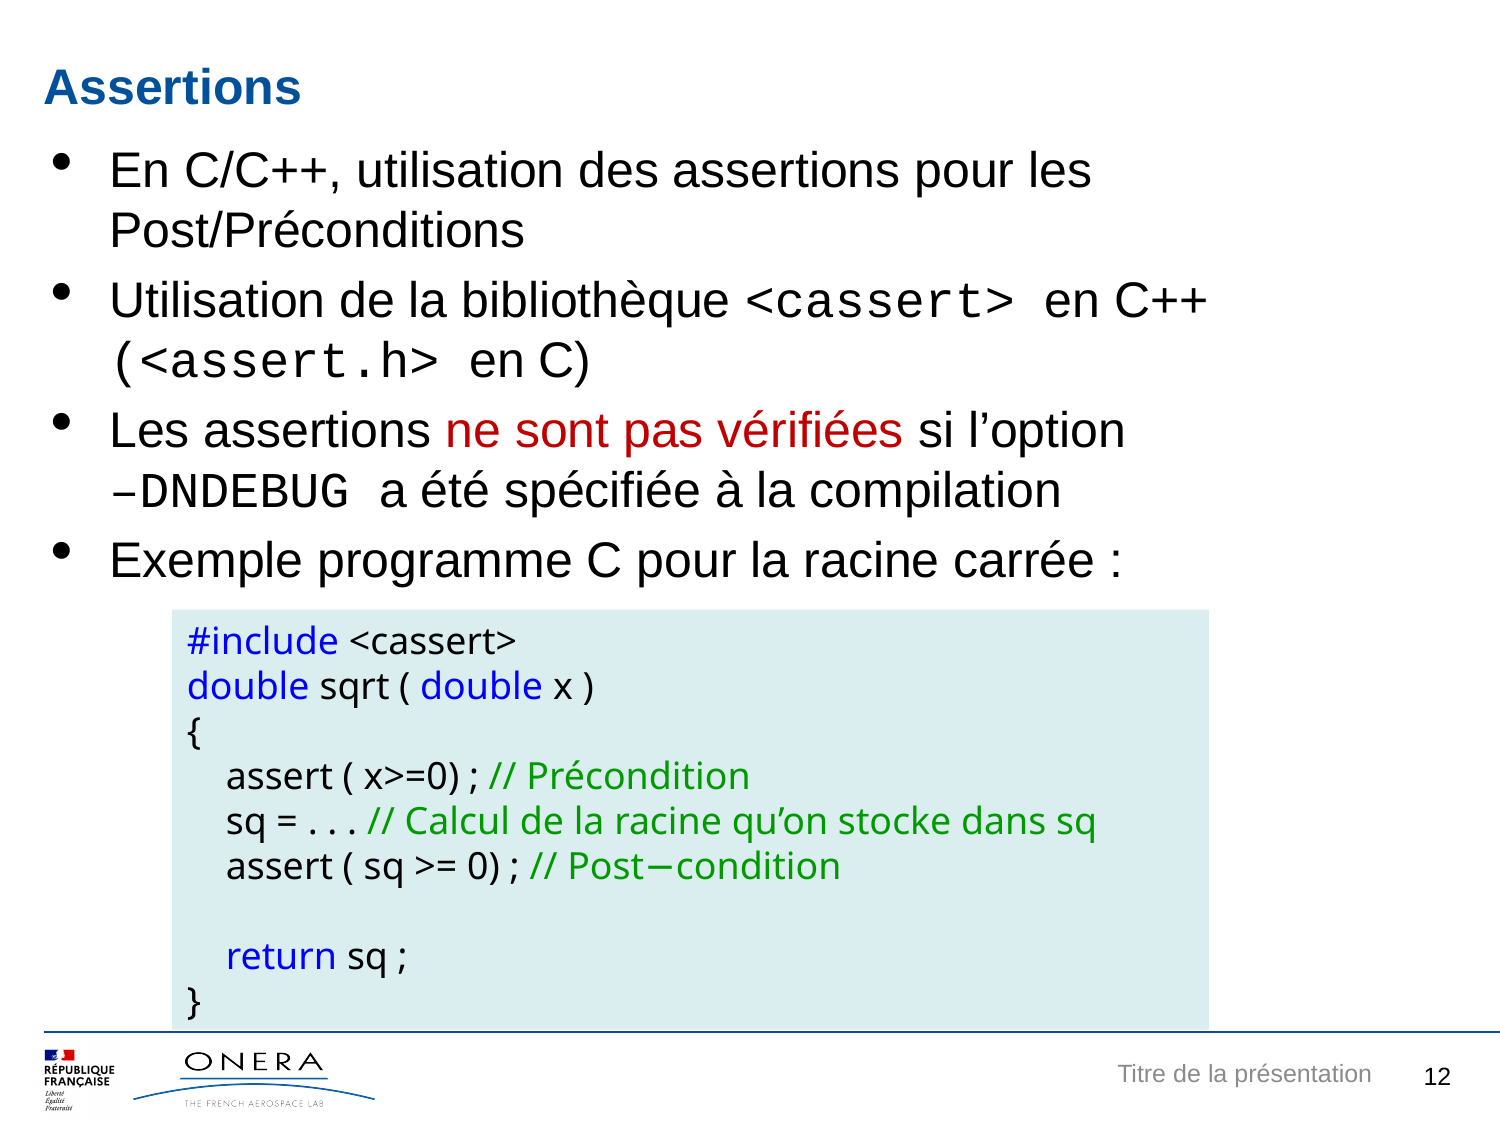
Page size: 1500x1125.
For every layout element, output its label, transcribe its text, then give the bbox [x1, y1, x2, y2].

picture [34, 1039, 125, 1121]
text_box Assertions [43, 0, 1486, 169]
text_box #include <cassert> double sqrt ( double x ) { assert ( x>=0) ; // Précondition sq = . . . // Calcul de la racine qu’on stocke dans sq assert ( sq >= 0) ; // Post−condition return sq ; } [172, 609, 1209, 1030]
text_box Titre de la présentation [466, 1042, 1388, 1103]
text_box En C/C++, utilisation des assertions pour les Post/Préconditions Utilisation de la bibliothèque <cassert> en C++ (<assert.h> en C) Les assertions ne sont pas vérifiées si l’option –DNDEBUG a été spécifiée à la compilation Exemple programme C pour la racine carrée : [53, 137, 1328, 598]
text_box <numéro> [1374, 1025, 1500, 1125]
picture [133, 1052, 375, 1107]
